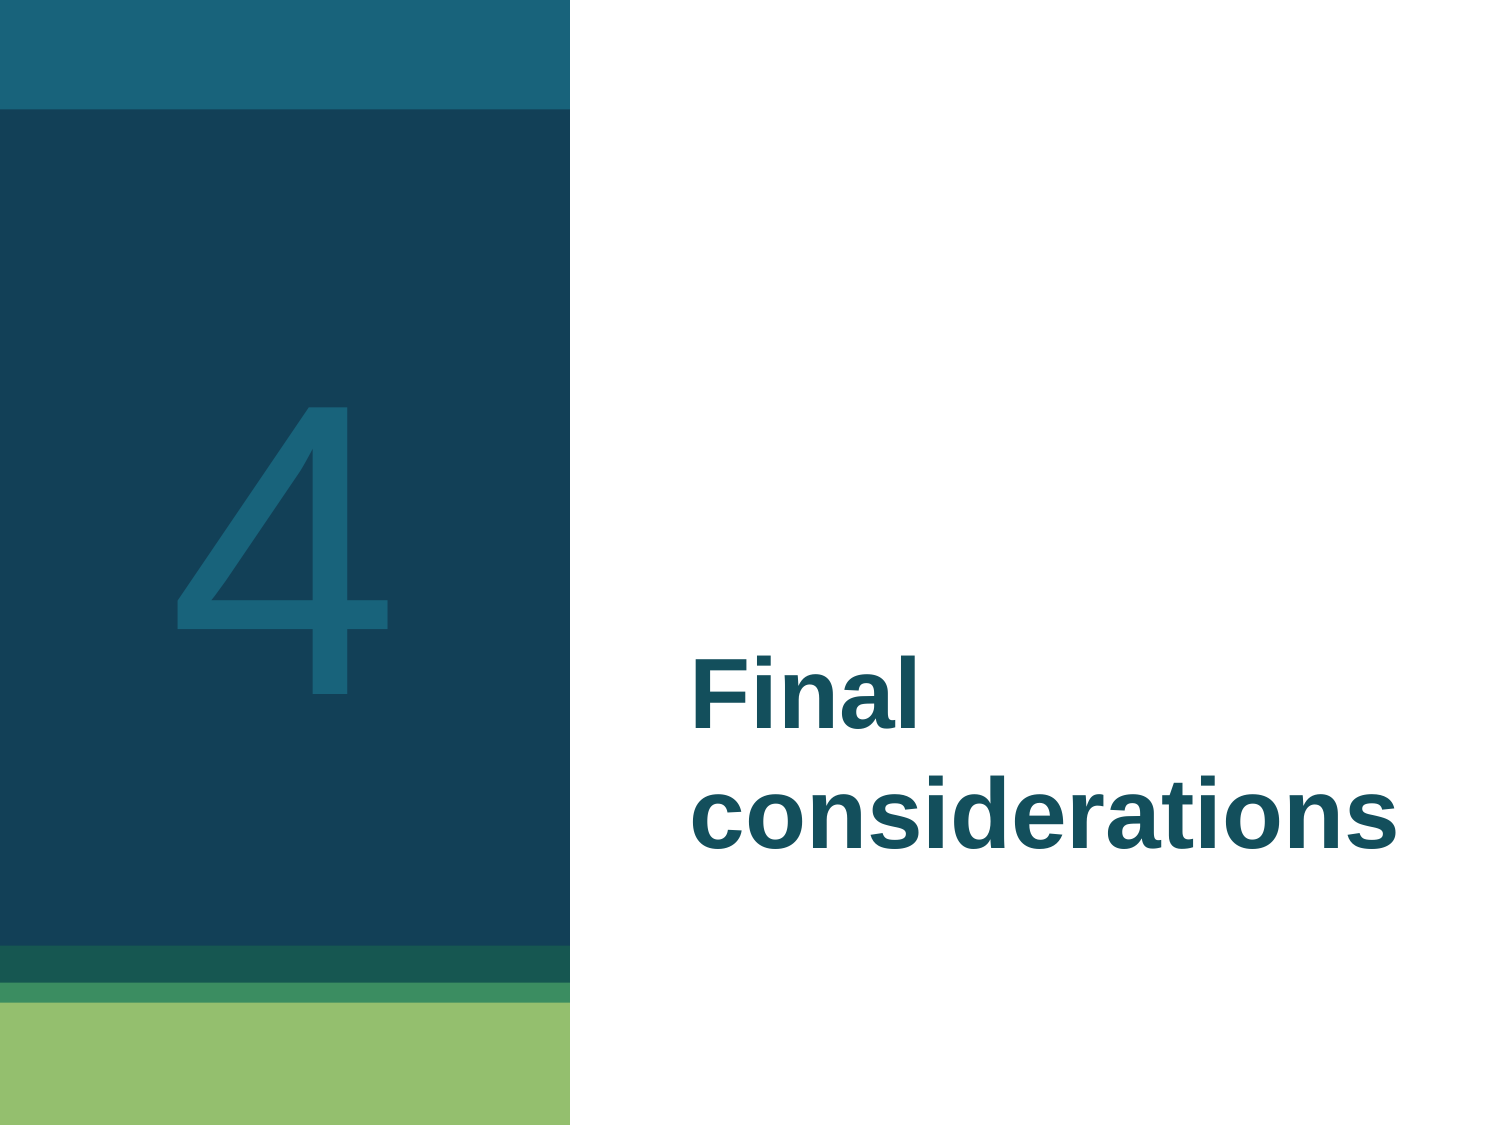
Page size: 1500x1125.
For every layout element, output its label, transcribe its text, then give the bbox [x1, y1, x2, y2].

text_box Final considerations [674, 629, 1440, 884]
text_box 4 [0, 109, 570, 946]
